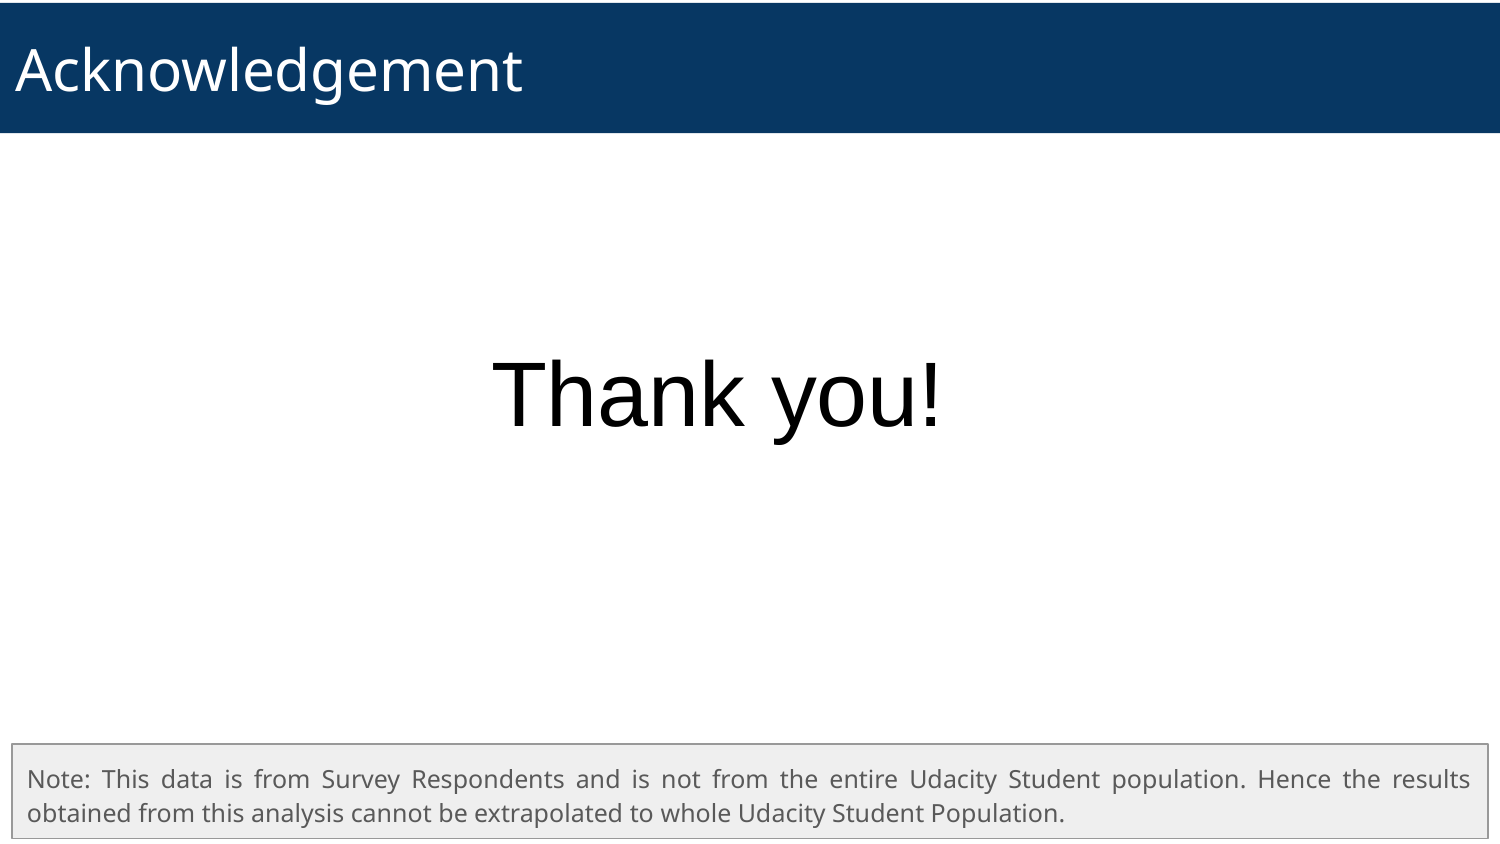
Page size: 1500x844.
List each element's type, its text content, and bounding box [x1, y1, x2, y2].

text_box Thank you! [425, 336, 1075, 438]
title Acknowledgement [0, 2, 1500, 134]
list Note: This data is from Survey Respondents and is not from the entire Udacity Student population. Hence the results obtained from this analysis cannot be extrapolated to whole Udacity Student Population. [11, 744, 1489, 839]
